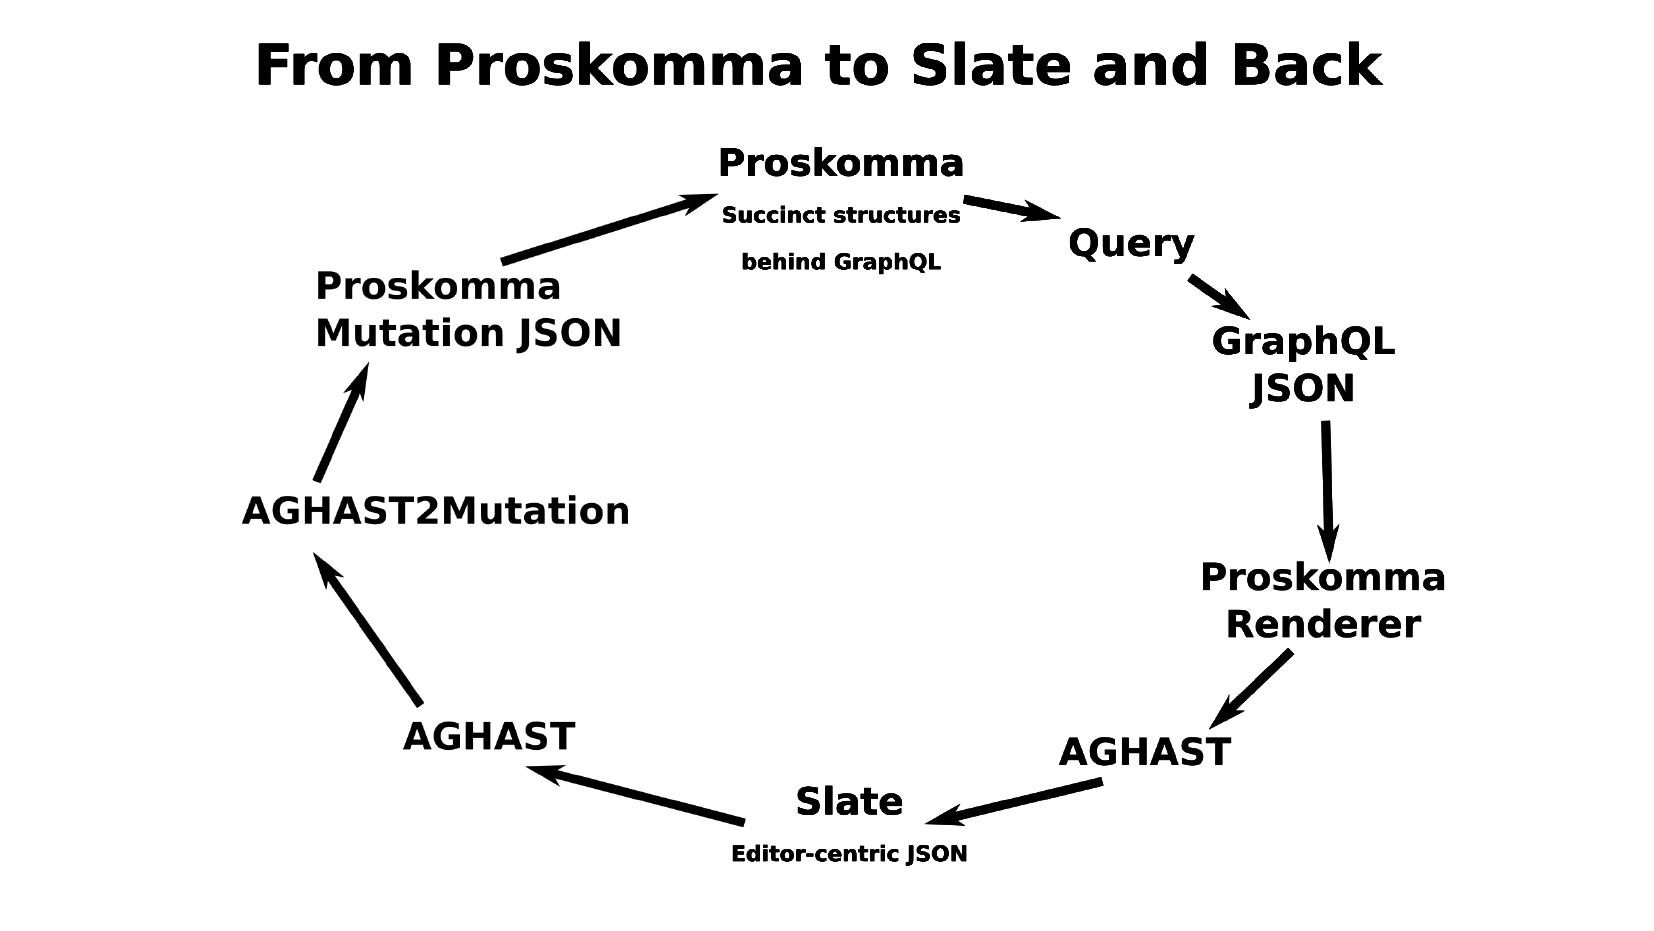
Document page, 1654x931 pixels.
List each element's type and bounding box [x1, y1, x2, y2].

picture [174, 3, 1491, 931]
